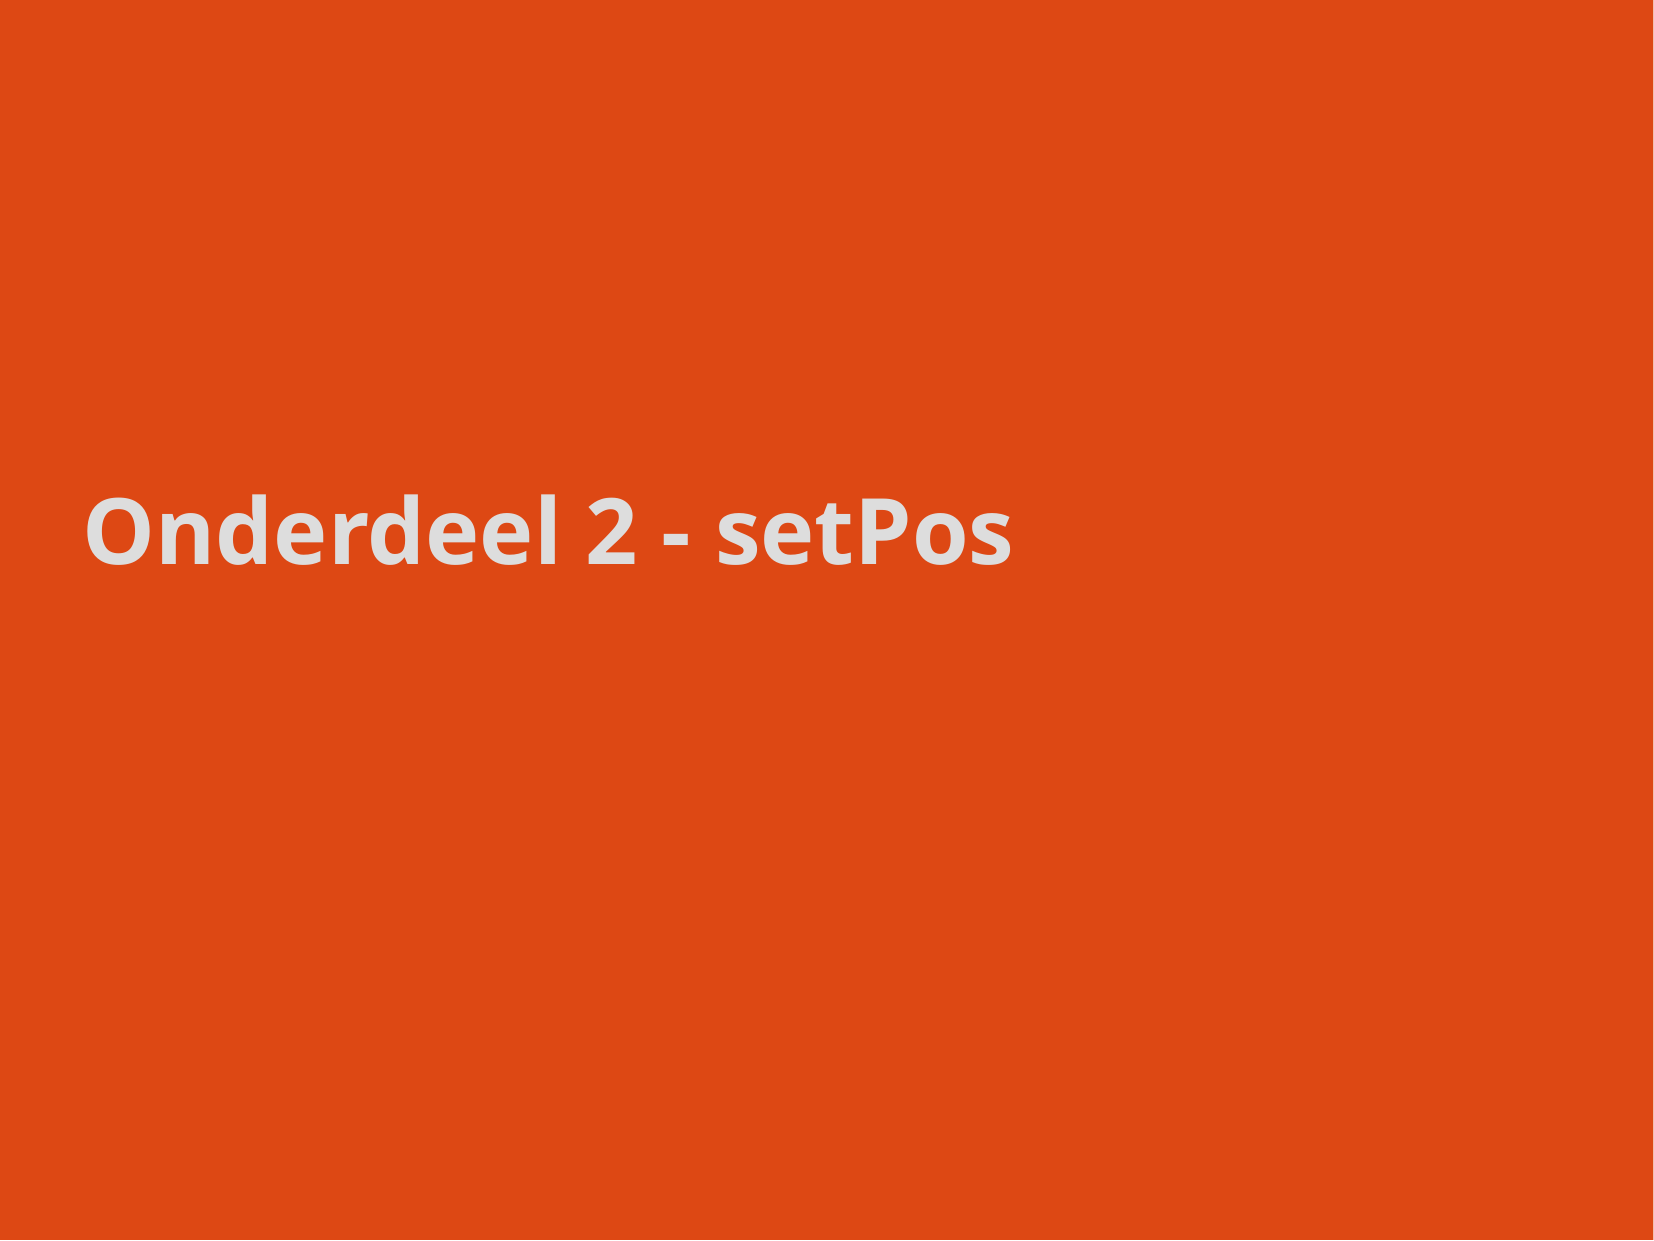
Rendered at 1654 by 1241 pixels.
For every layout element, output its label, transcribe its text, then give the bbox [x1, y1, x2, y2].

subtitle Onderdeel 2 - setPos [82, 49, 1571, 1010]
